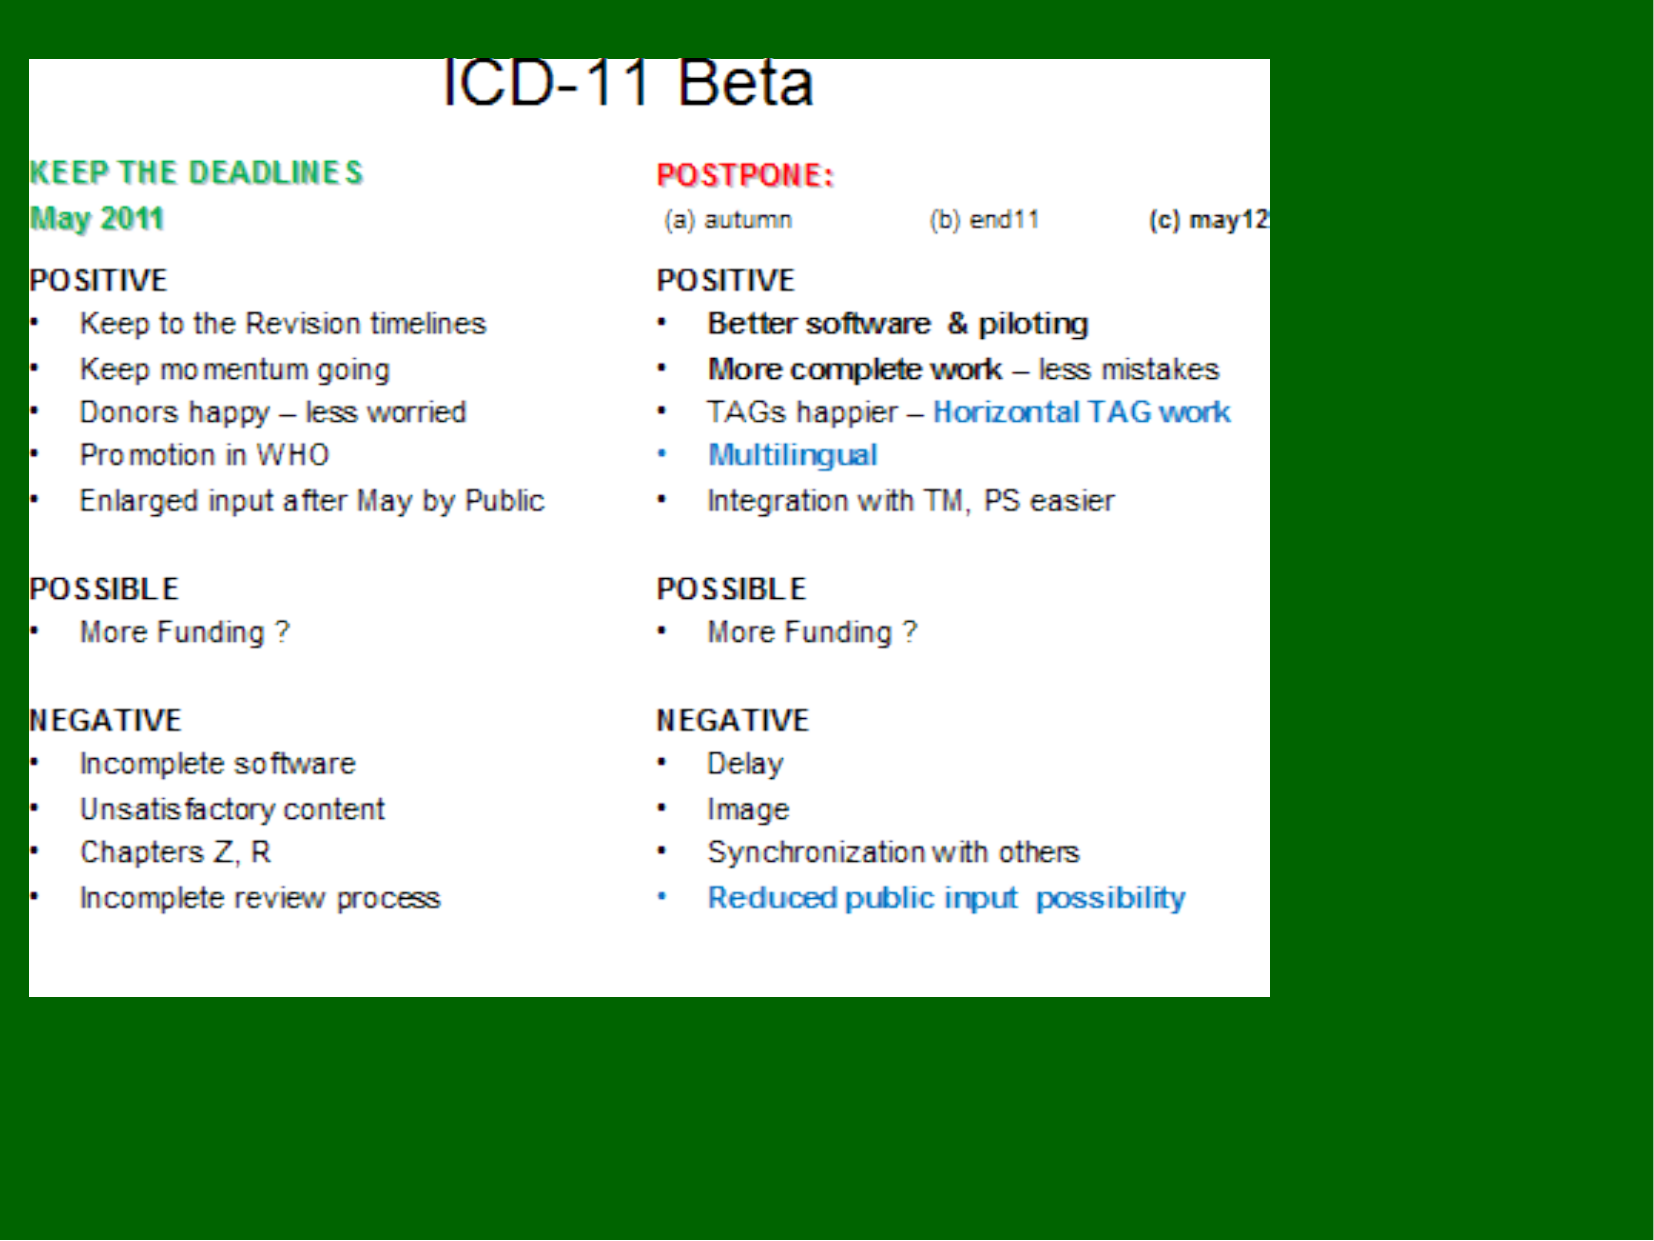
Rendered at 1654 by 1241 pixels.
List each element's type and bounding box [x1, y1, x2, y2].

picture [29, 58, 1270, 998]
